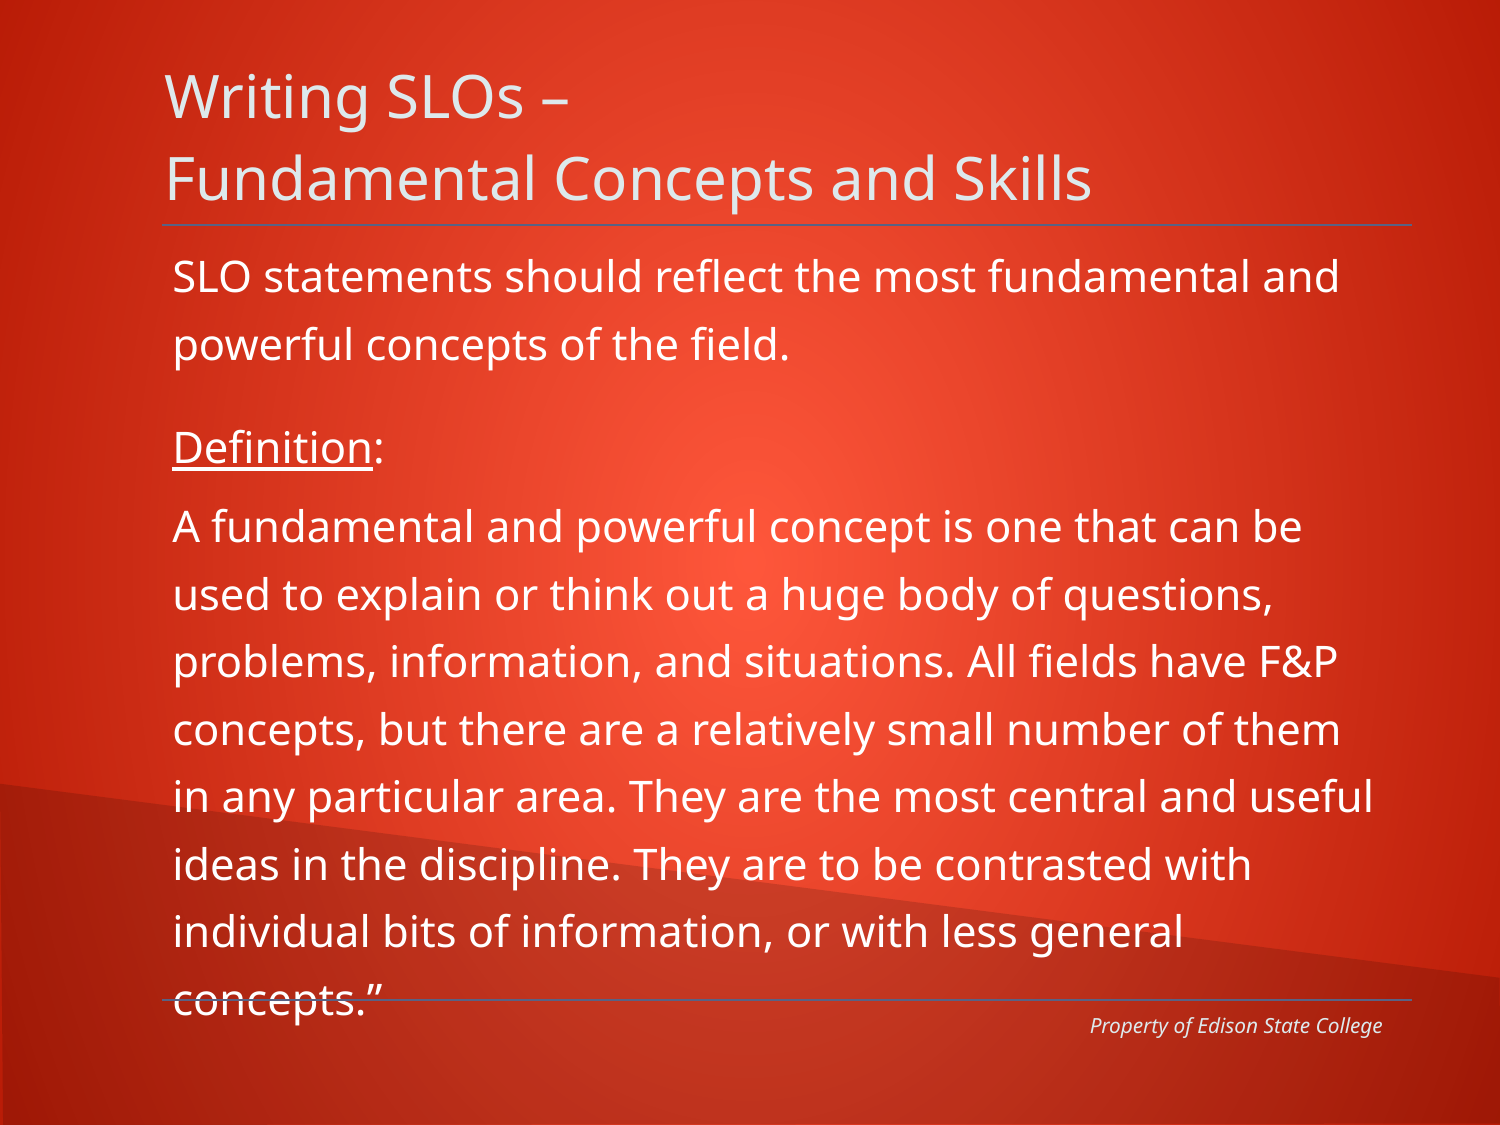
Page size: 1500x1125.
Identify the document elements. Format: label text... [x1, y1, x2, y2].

list SLO statements should reflect the most fundamental and powerful concepts of the field. Definition: A fundamental and powerful concept is one that can be used to explain or think out a huge body of questions, problems, information, and situations. All fields have F&P concepts, but there are a relatively small number of them in any particular area. They are the most central and useful ideas in the discipline. They are to be contrasted with individual bits of information, or with less general concepts.” [62, 224, 1400, 1038]
footer Property of Edison State College [1074, 987, 1463, 1063]
title Writing SLOs – Fundamental Concepts and Skills [150, 45, 1425, 233]
